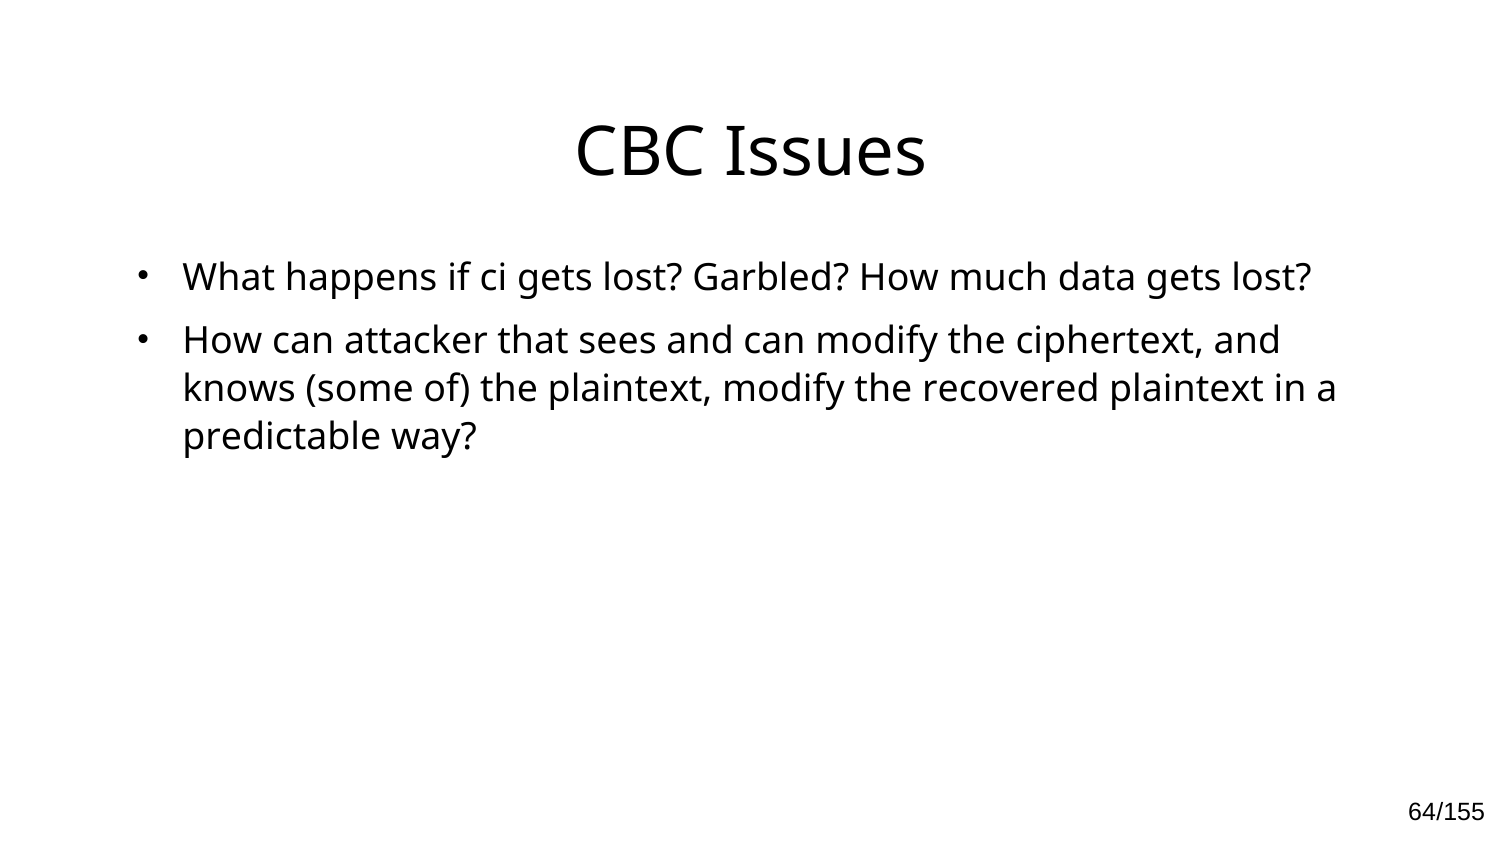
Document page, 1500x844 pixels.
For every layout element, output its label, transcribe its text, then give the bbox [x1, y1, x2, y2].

list What happens if ci gets lost? Garbled? How much data gets lost? How can attacker that sees and can modify the ciphertext, and knows (some of) the plaintext, modify the recovered plaintext in a predictable way? [121, 244, 1381, 768]
title CBC Issues [121, 78, 1381, 217]
